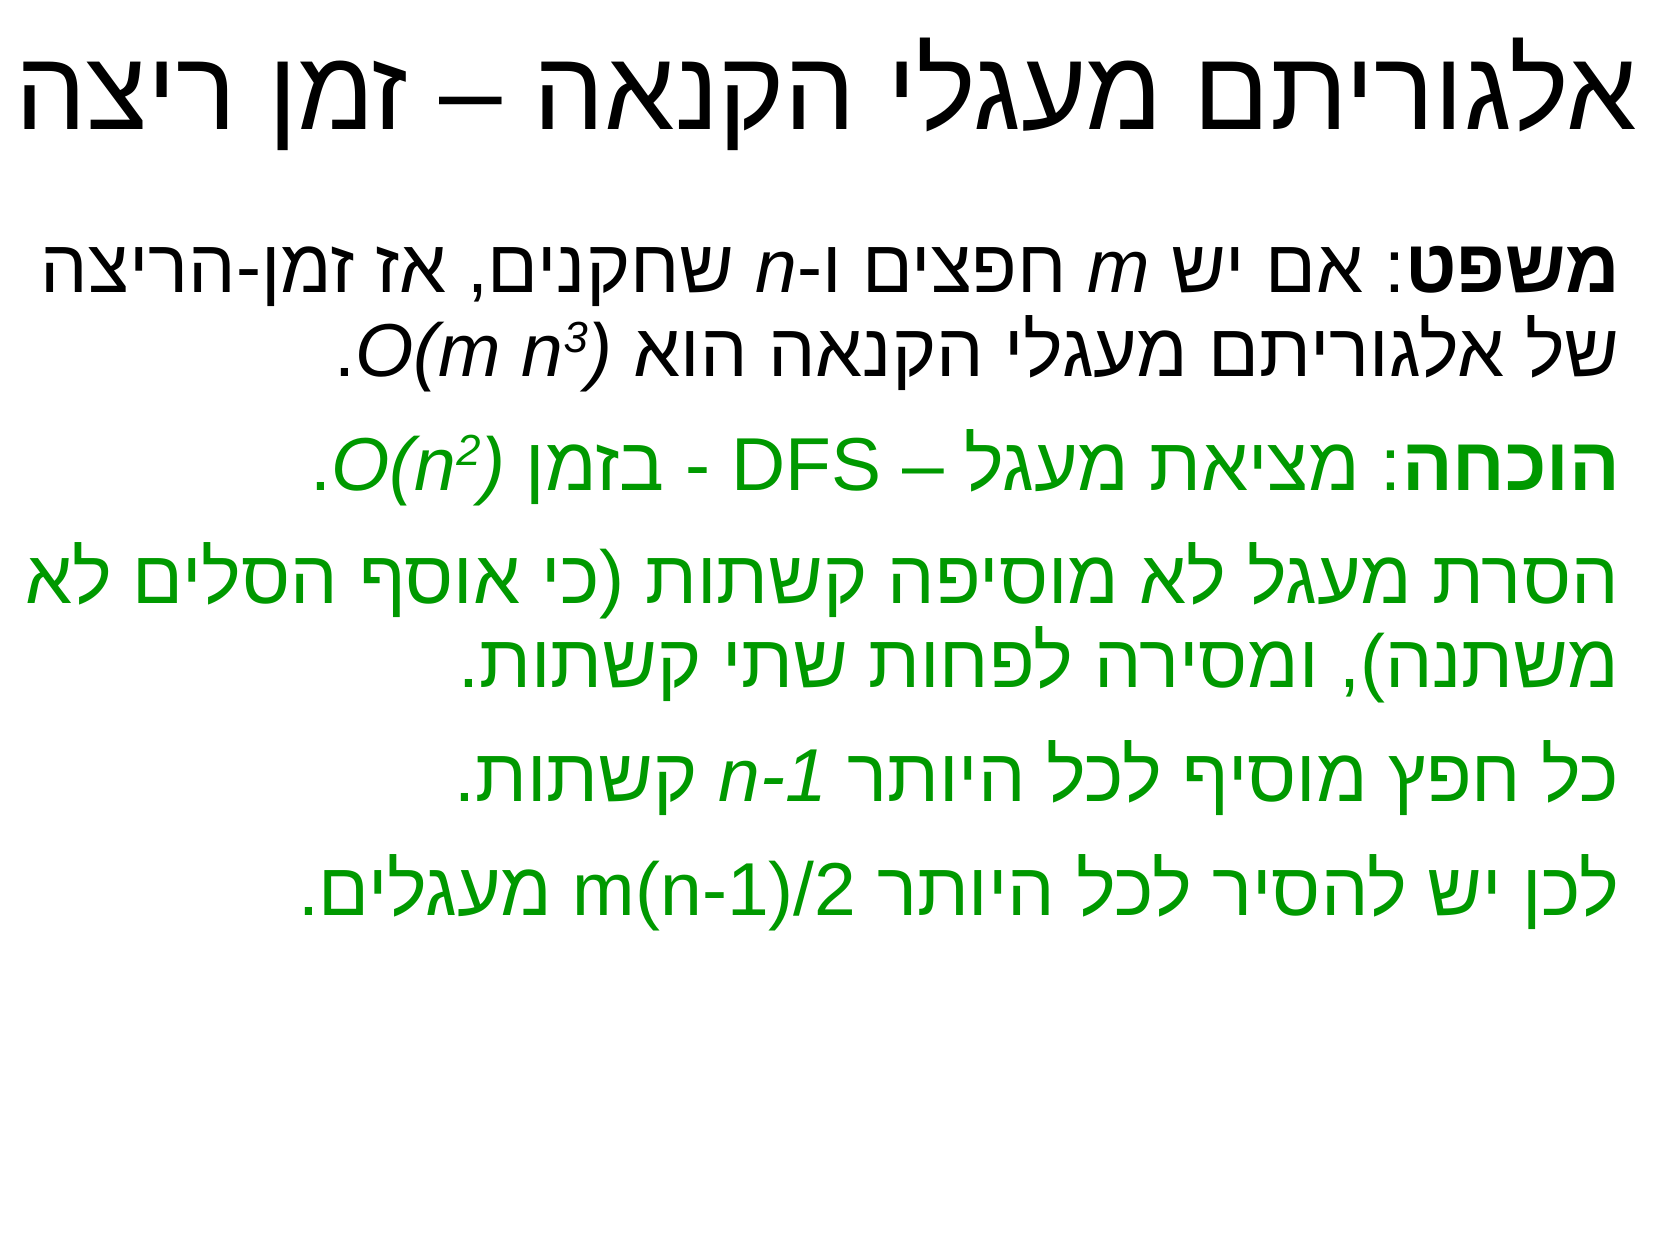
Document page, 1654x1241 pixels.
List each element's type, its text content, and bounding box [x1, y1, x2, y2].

title אלגוריתם מעגלי הקנאה – זמן ריצה [0, 0, 1654, 198]
list משפט: אם יש m חפצים ו-n שחקנים, אז זמן-הריצה של אלגוריתם מעגלי הקנאה הוא O(m n3). הוכחה: מציאת מעגל – DFS - בזמן O(n2). הסרת מעגל לא מוסיפה קשתות (כי אוסף הסלים לא משתנה), ומסירה לפחות שתי קשתות. כל חפץ מוסיף לכל היותר n-1 קשתות. לכן יש להסיר לכל היותר m(n-1)/2 מעגלים. [0, 225, 1621, 1241]
